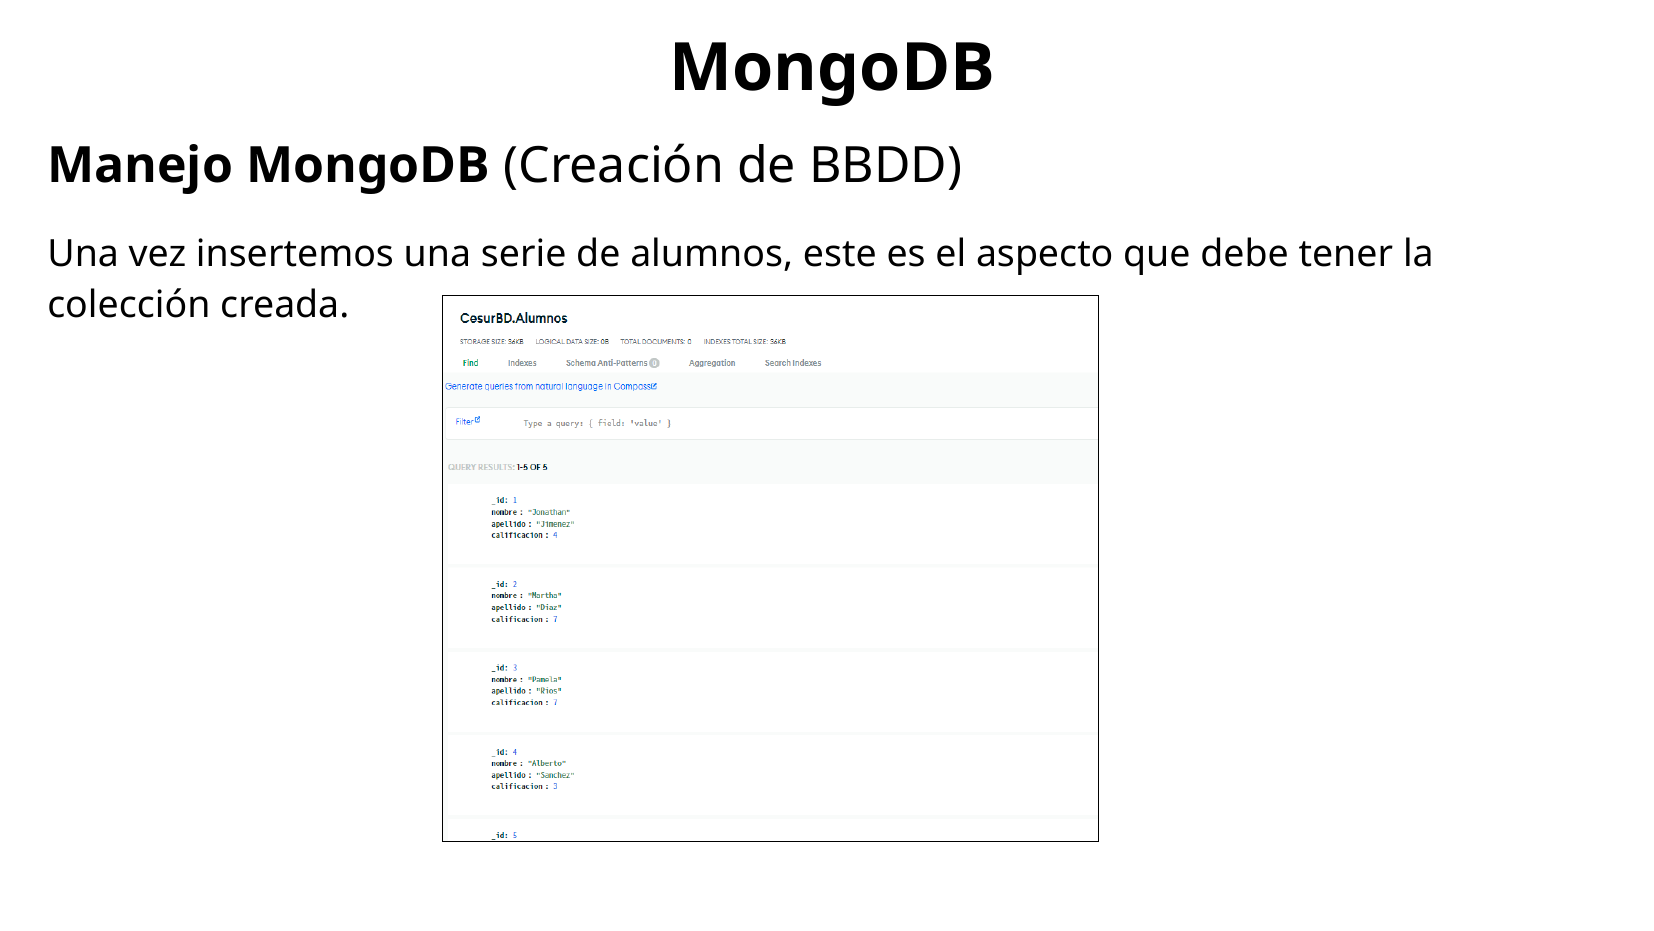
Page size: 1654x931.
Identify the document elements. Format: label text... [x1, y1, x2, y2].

list Manejo MongoDB (Creación de BBDD) Una vez insertemos una serie de alumnos, este es el aspecto que debe tener la colección creada. [47, 128, 1595, 886]
picture [442, 295, 1099, 842]
title MongoDB [88, 16, 1577, 113]
